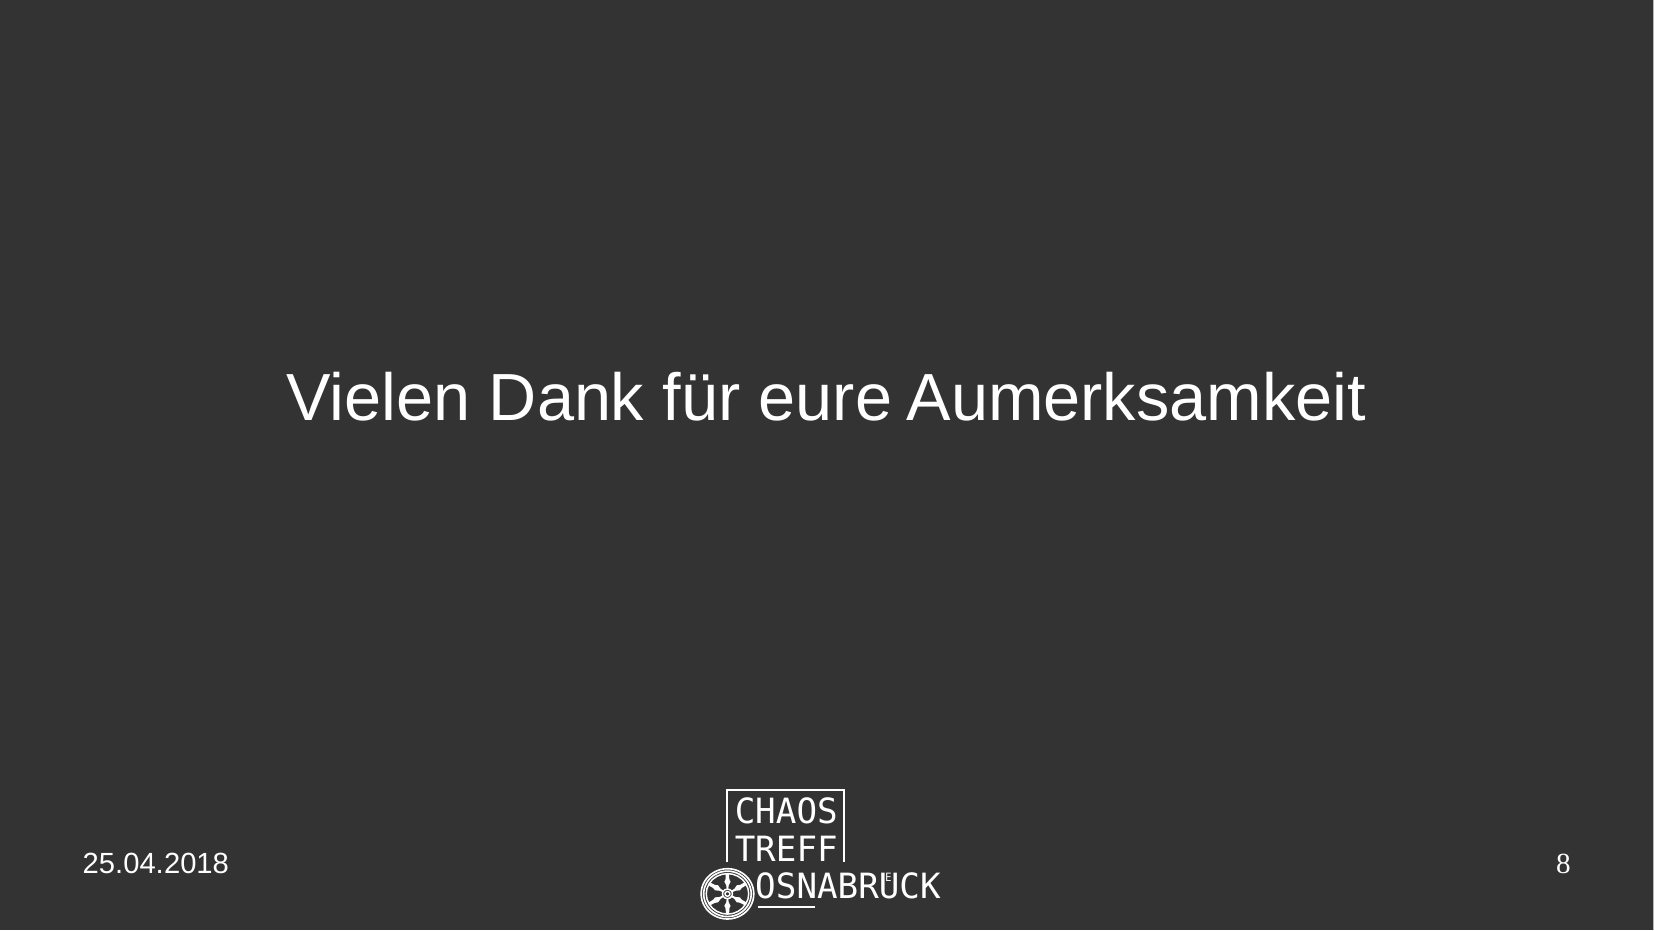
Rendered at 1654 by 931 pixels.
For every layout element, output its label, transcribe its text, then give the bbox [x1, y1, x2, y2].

subtitle Vielen Dank für eure Aumerksamkeit [82, 37, 1571, 758]
